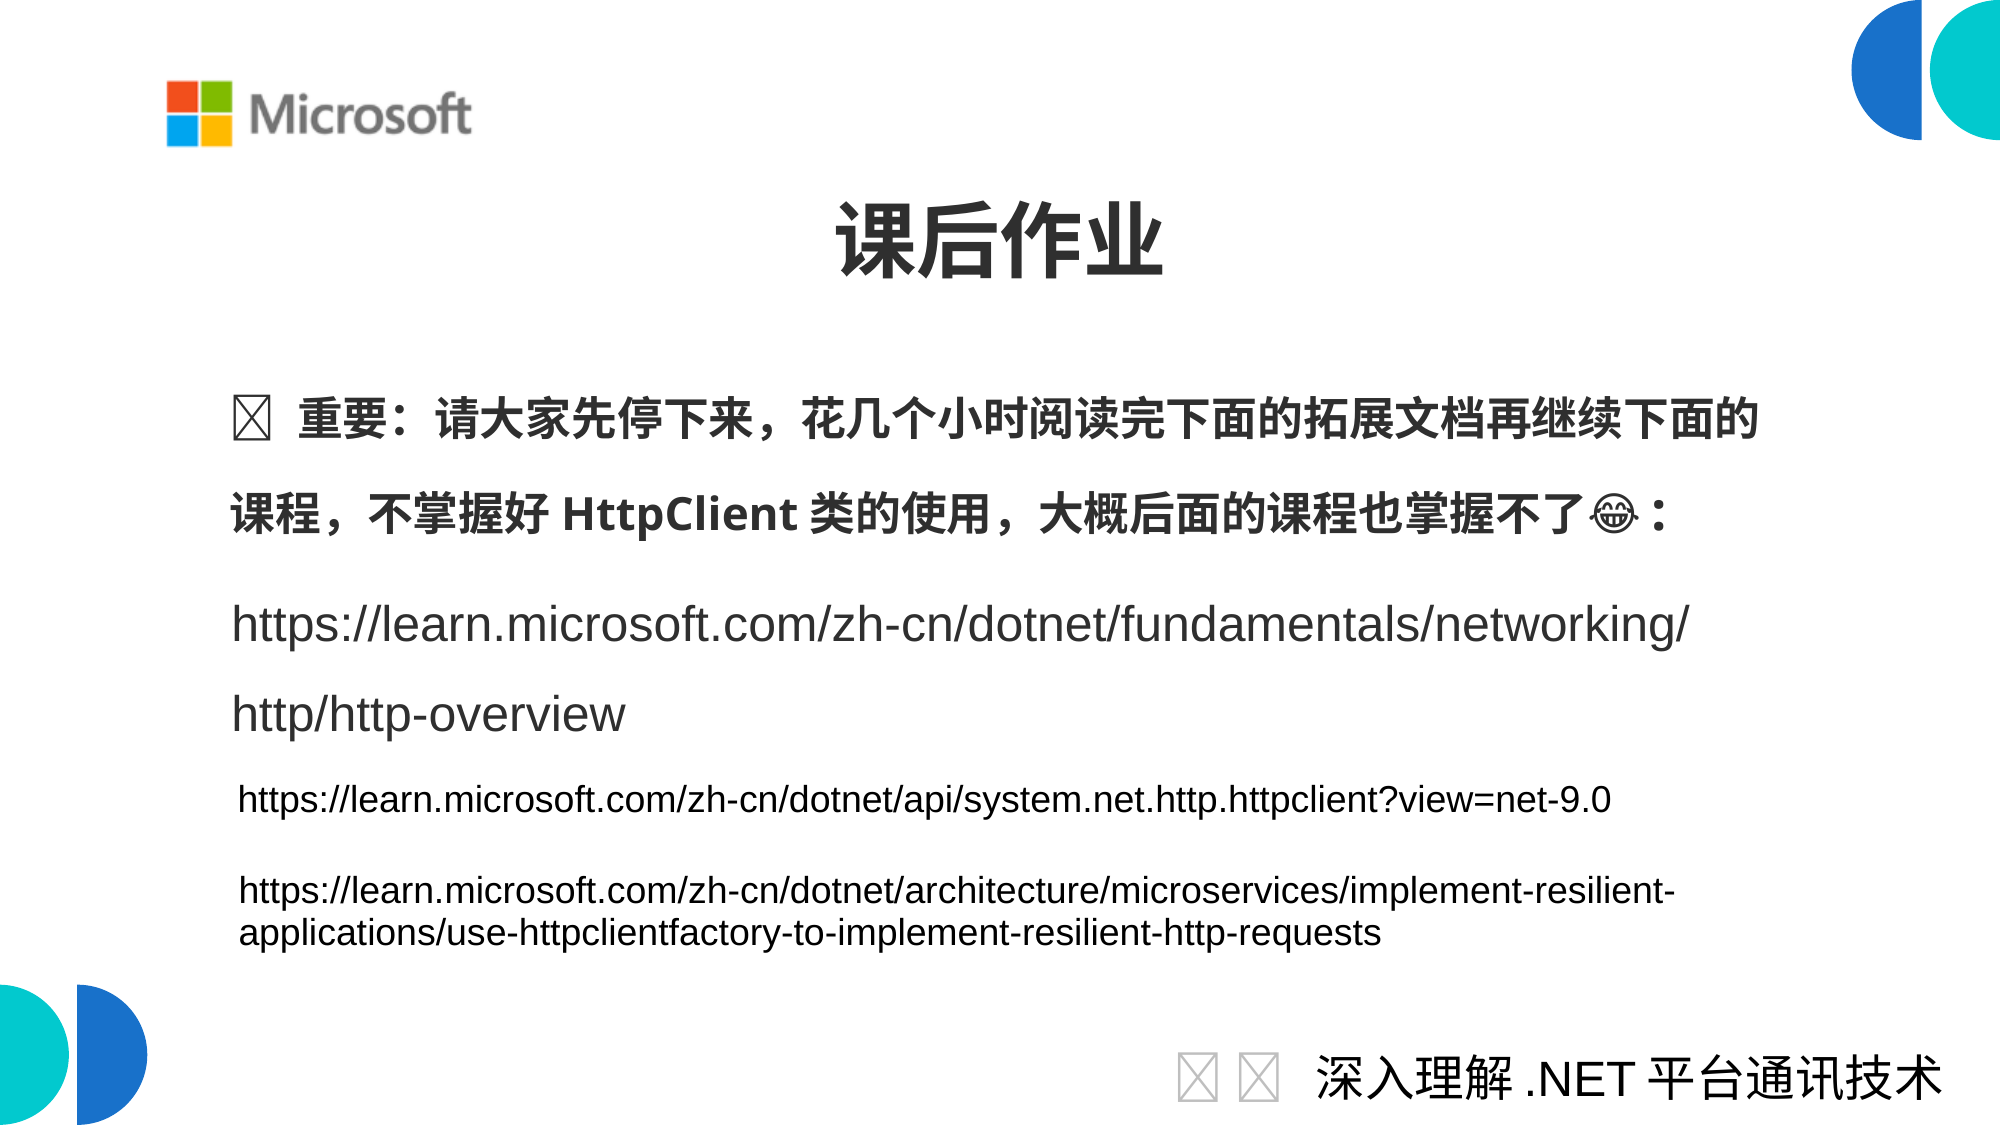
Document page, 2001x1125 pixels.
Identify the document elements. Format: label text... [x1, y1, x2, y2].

title 课后作业 [138, 145, 1862, 332]
text_box https://learn.microsoft.com/zh-cn/dotnet/architecture/microservices/implement-resilient-applications/use-httpclientfactory-to-implement-resilient-http-requests [223, 861, 1751, 961]
text_box https://learn.microsoft.com/zh-cn/dotnet/fundamentals/networking/http/http-overview [216, 554, 1803, 767]
subtitle 🚀 🚀 深入理解.NET平台通讯技术 [1173, 1046, 1952, 1107]
picture [85, 41, 552, 189]
text_box 🚀 重要：请大家先停下来，花几个小时阅读完下面的拓展文档再继续下面的课程，不掌握好HttpClient类的使用，大概后面的课程也掌握不了😂: [215, 354, 1802, 567]
text_box https://learn.microsoft.com/zh-cn/dotnet/api/system.net.http.httpclient?view=net-9.0 [222, 771, 1629, 828]
